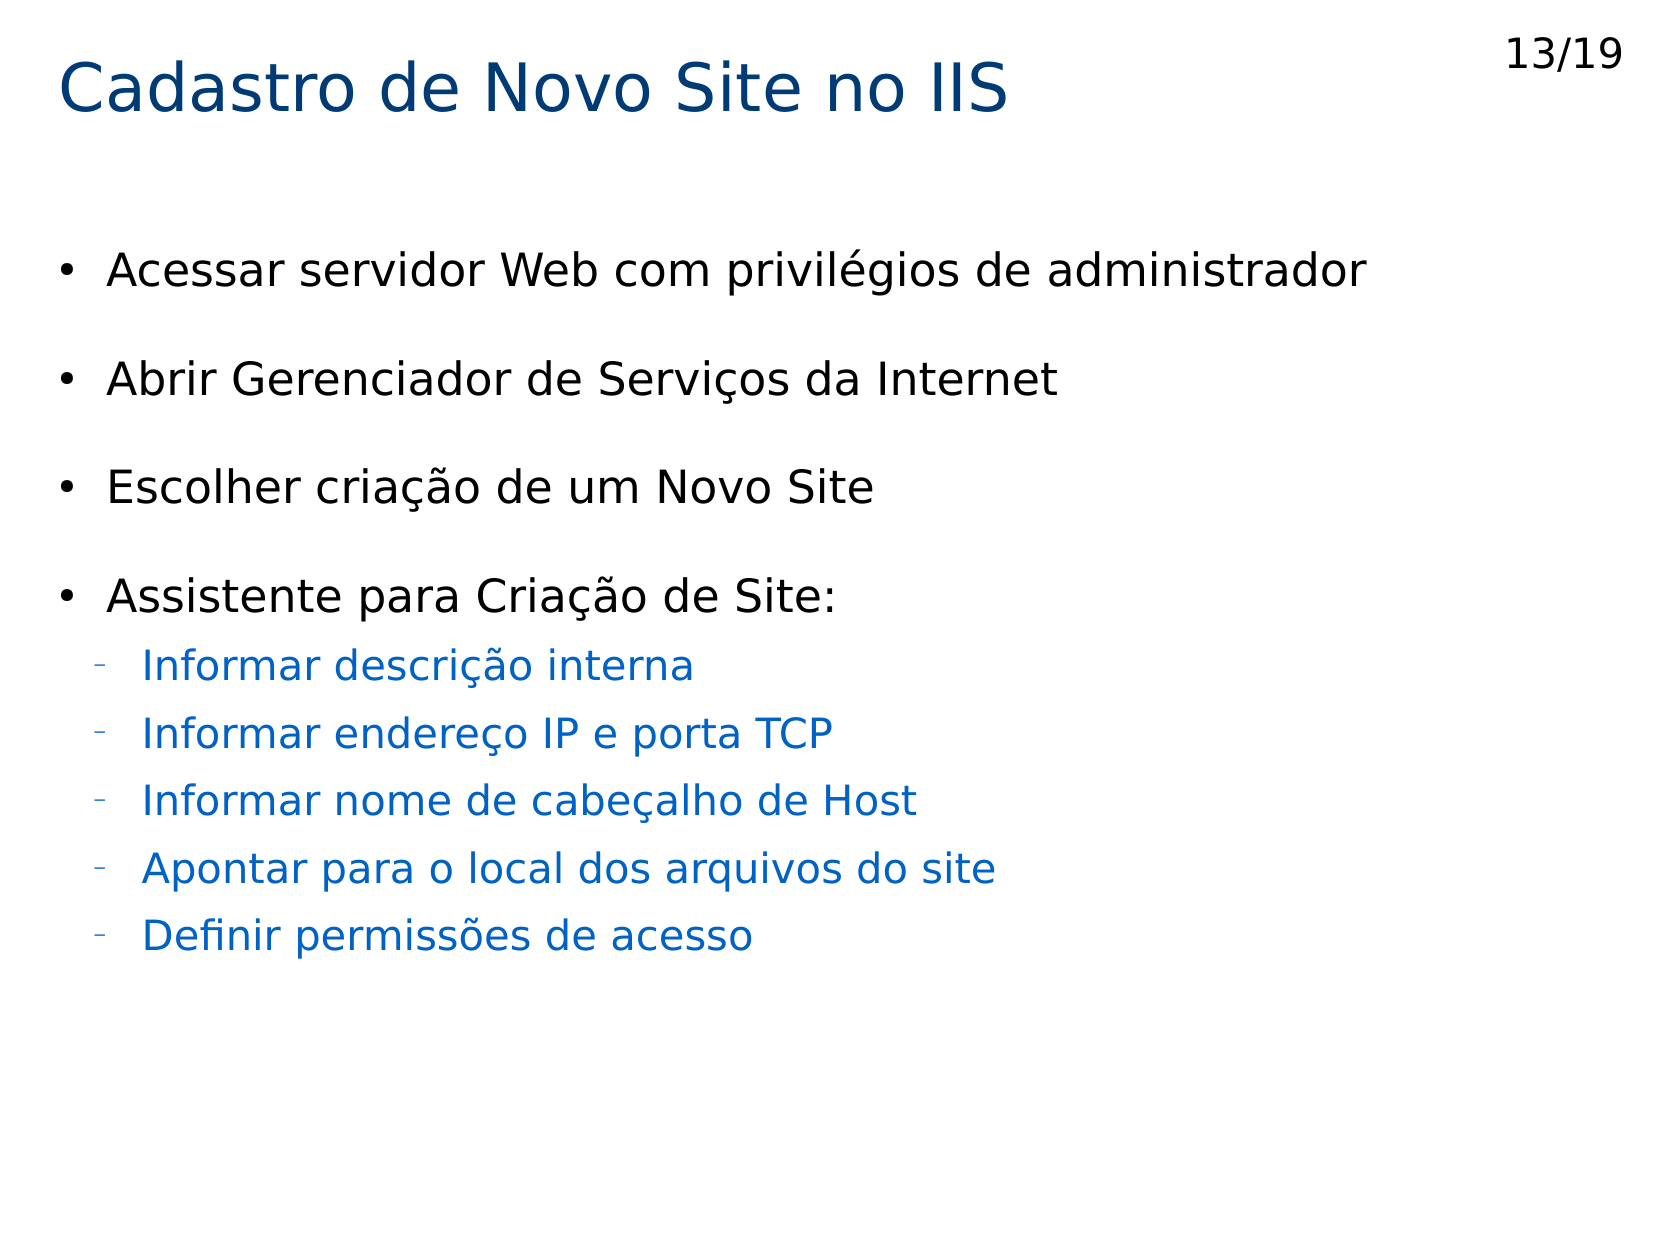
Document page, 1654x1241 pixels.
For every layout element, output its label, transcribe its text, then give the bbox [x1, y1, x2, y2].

list Acessar servidor Web com privilégios de administrador Abrir Gerenciador de Serviços da Internet Escolher criação de um Novo Site Assistente para Criação de Site: Informar descrição interna Informar endereço IP e porta TCP Informar nome de cabeçalho de Host Apontar para o local dos arquivos do site Definir permissões de acesso [59, 236, 1595, 1211]
title Cadastro de Novo Site no IIS [59, 29, 1506, 148]
